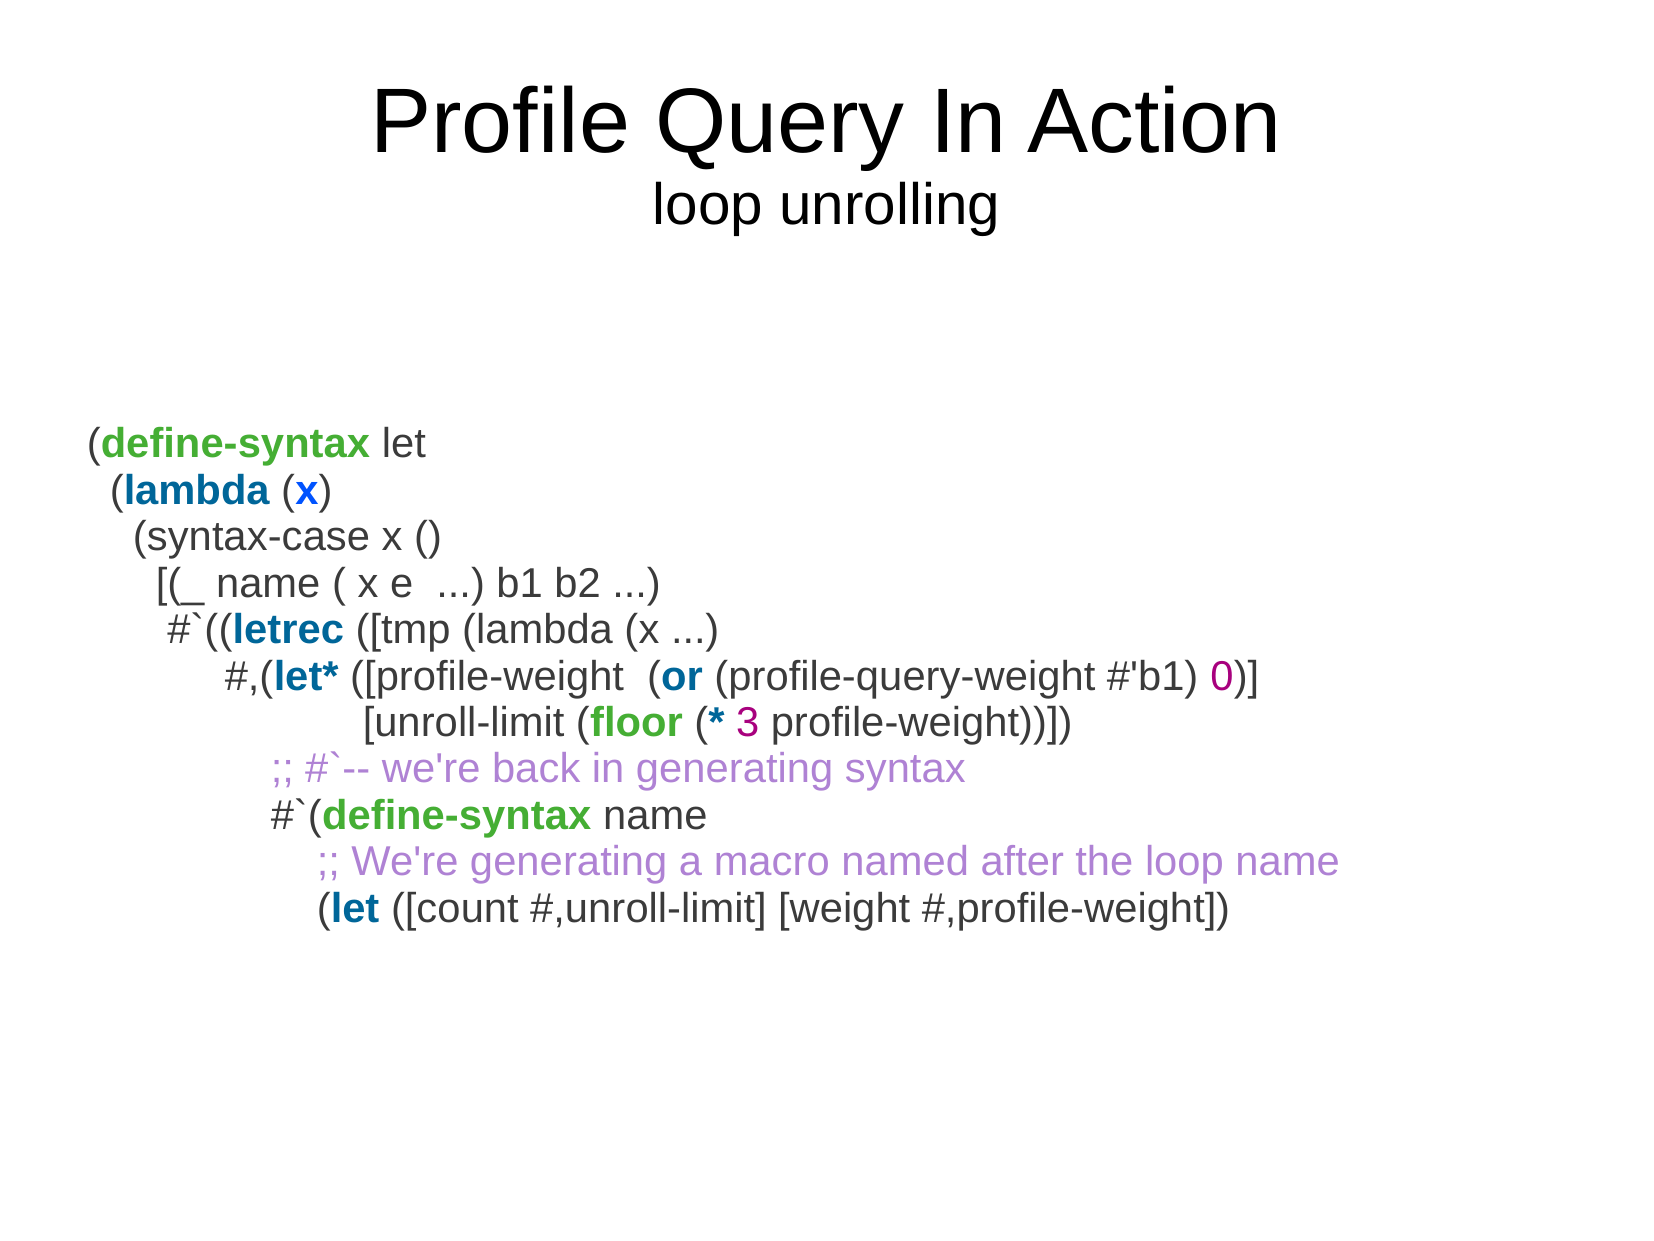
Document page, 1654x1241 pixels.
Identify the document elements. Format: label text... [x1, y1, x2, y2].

title Profile Query In Action loop unrolling [82, 49, 1571, 257]
subtitle (define-syntax let (lambda (x) (syntax-case x () [(_ name ([x e] ...) b1 b2 ...) #`((letrec ([tmp (lambda (x ...) #,(let* ([profile-weight (or (profile-query-weight #'b1) 0)] [unroll-limit (floor (* 3 profile-weight))]) ;; #`-- we're back in generating syntax #`(define-syntax name ;; We're generating a macro named after the loop name (let ([count #,unroll-limit] [weight #,profile-weight]) [86, 339, 1576, 1059]
